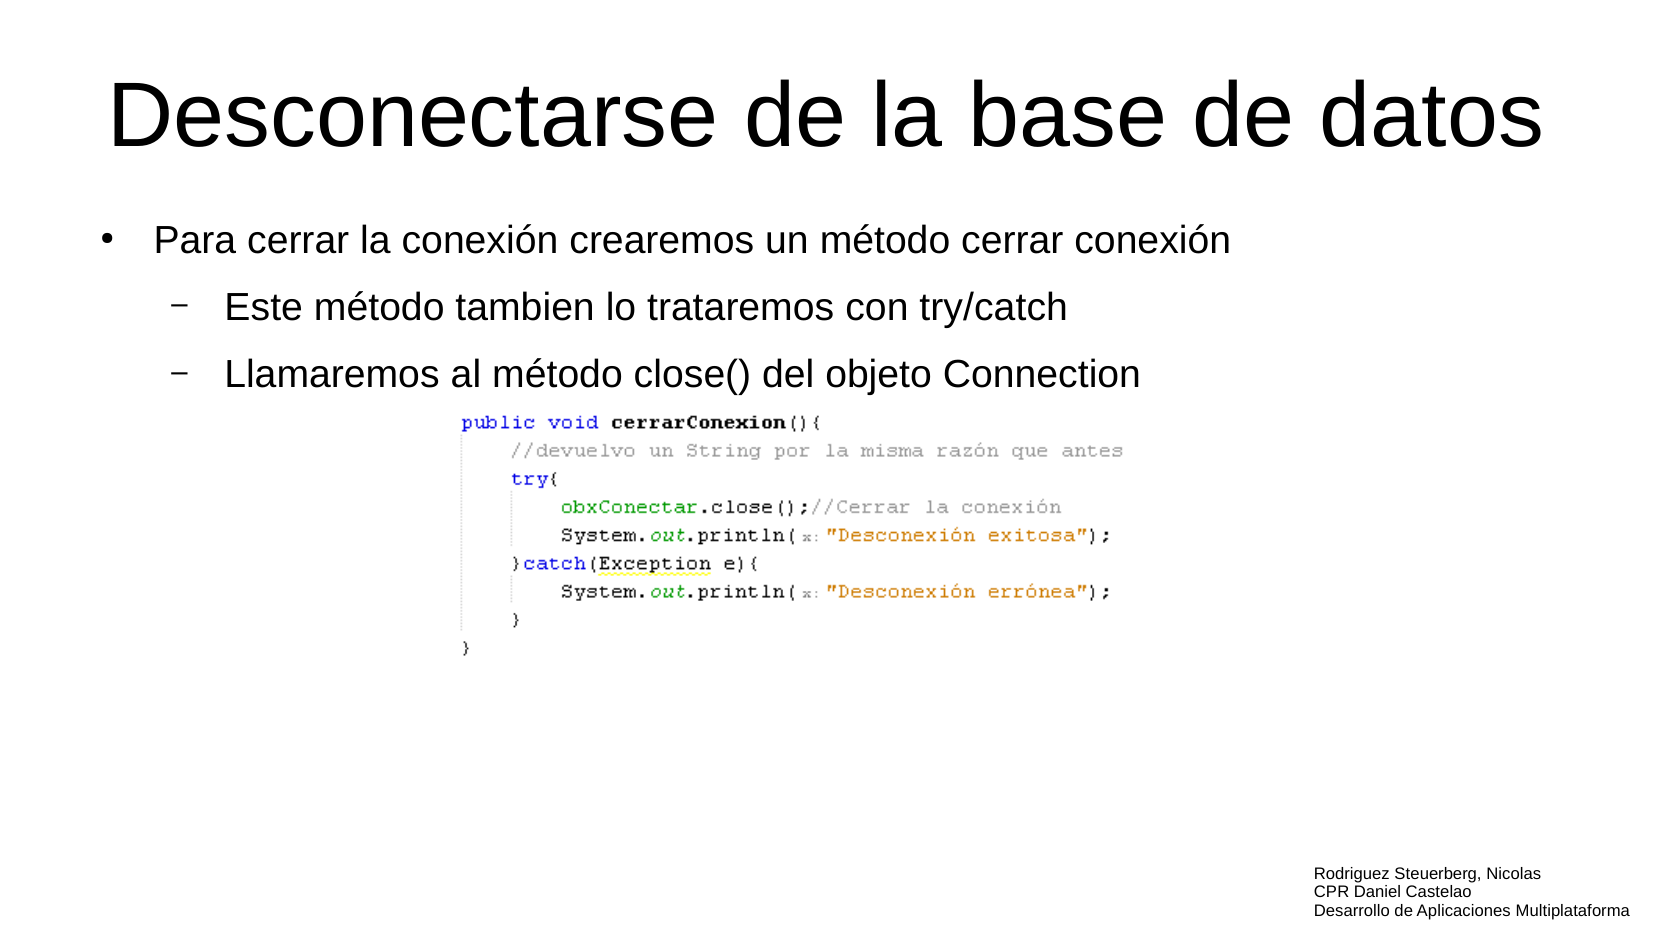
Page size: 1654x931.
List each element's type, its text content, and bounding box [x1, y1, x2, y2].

text_box Rodriguez Steuerberg, Nicolas CPR Daniel Castelao Desarrollo de Aplicaciones Multiplataforma [1299, 856, 1654, 931]
picture [453, 413, 1152, 673]
list Para cerrar la conexión crearemos un método cerrar conexión Este método tambien lo trataremos con try/catch Llamaremos al método close() del objeto Connection [82, 217, 1571, 758]
title Desconectarse de la base de datos [82, 37, 1571, 193]
